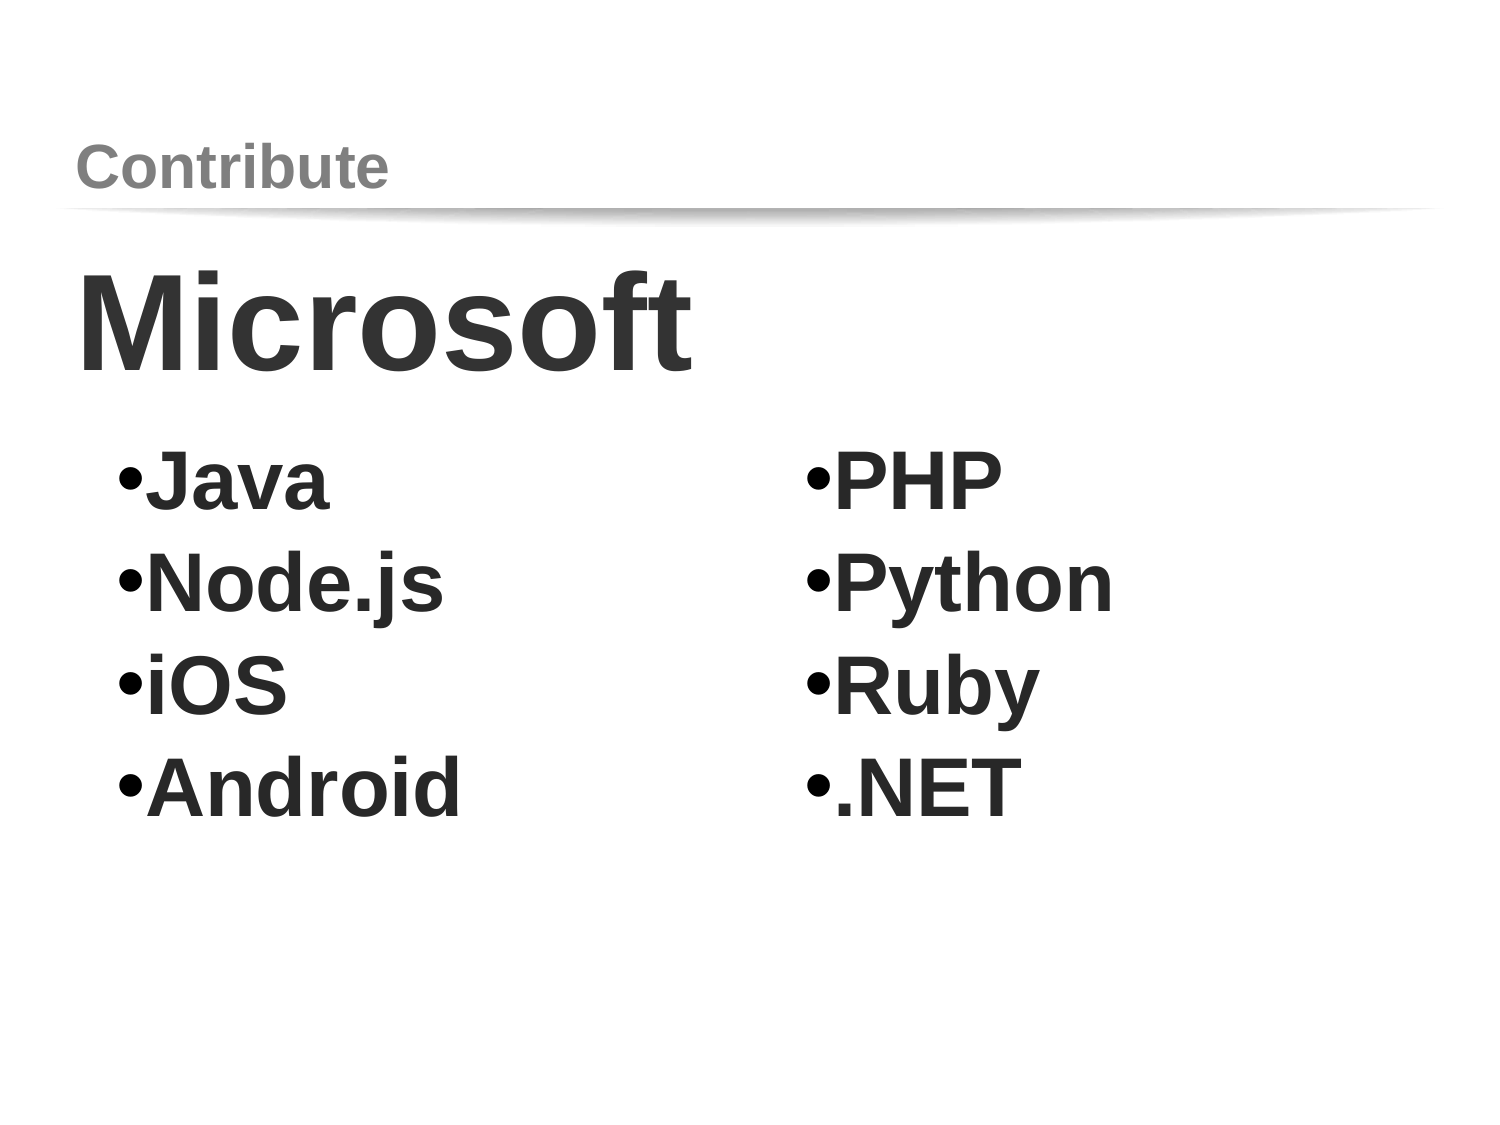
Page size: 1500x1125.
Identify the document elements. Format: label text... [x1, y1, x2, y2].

text_box PHP Python Ruby .NET [804, 437, 1426, 854]
list Java Node.js iOS Android [116, 437, 738, 854]
title Contribute [75, 71, 1426, 203]
text_box Microsoft [75, 233, 700, 400]
